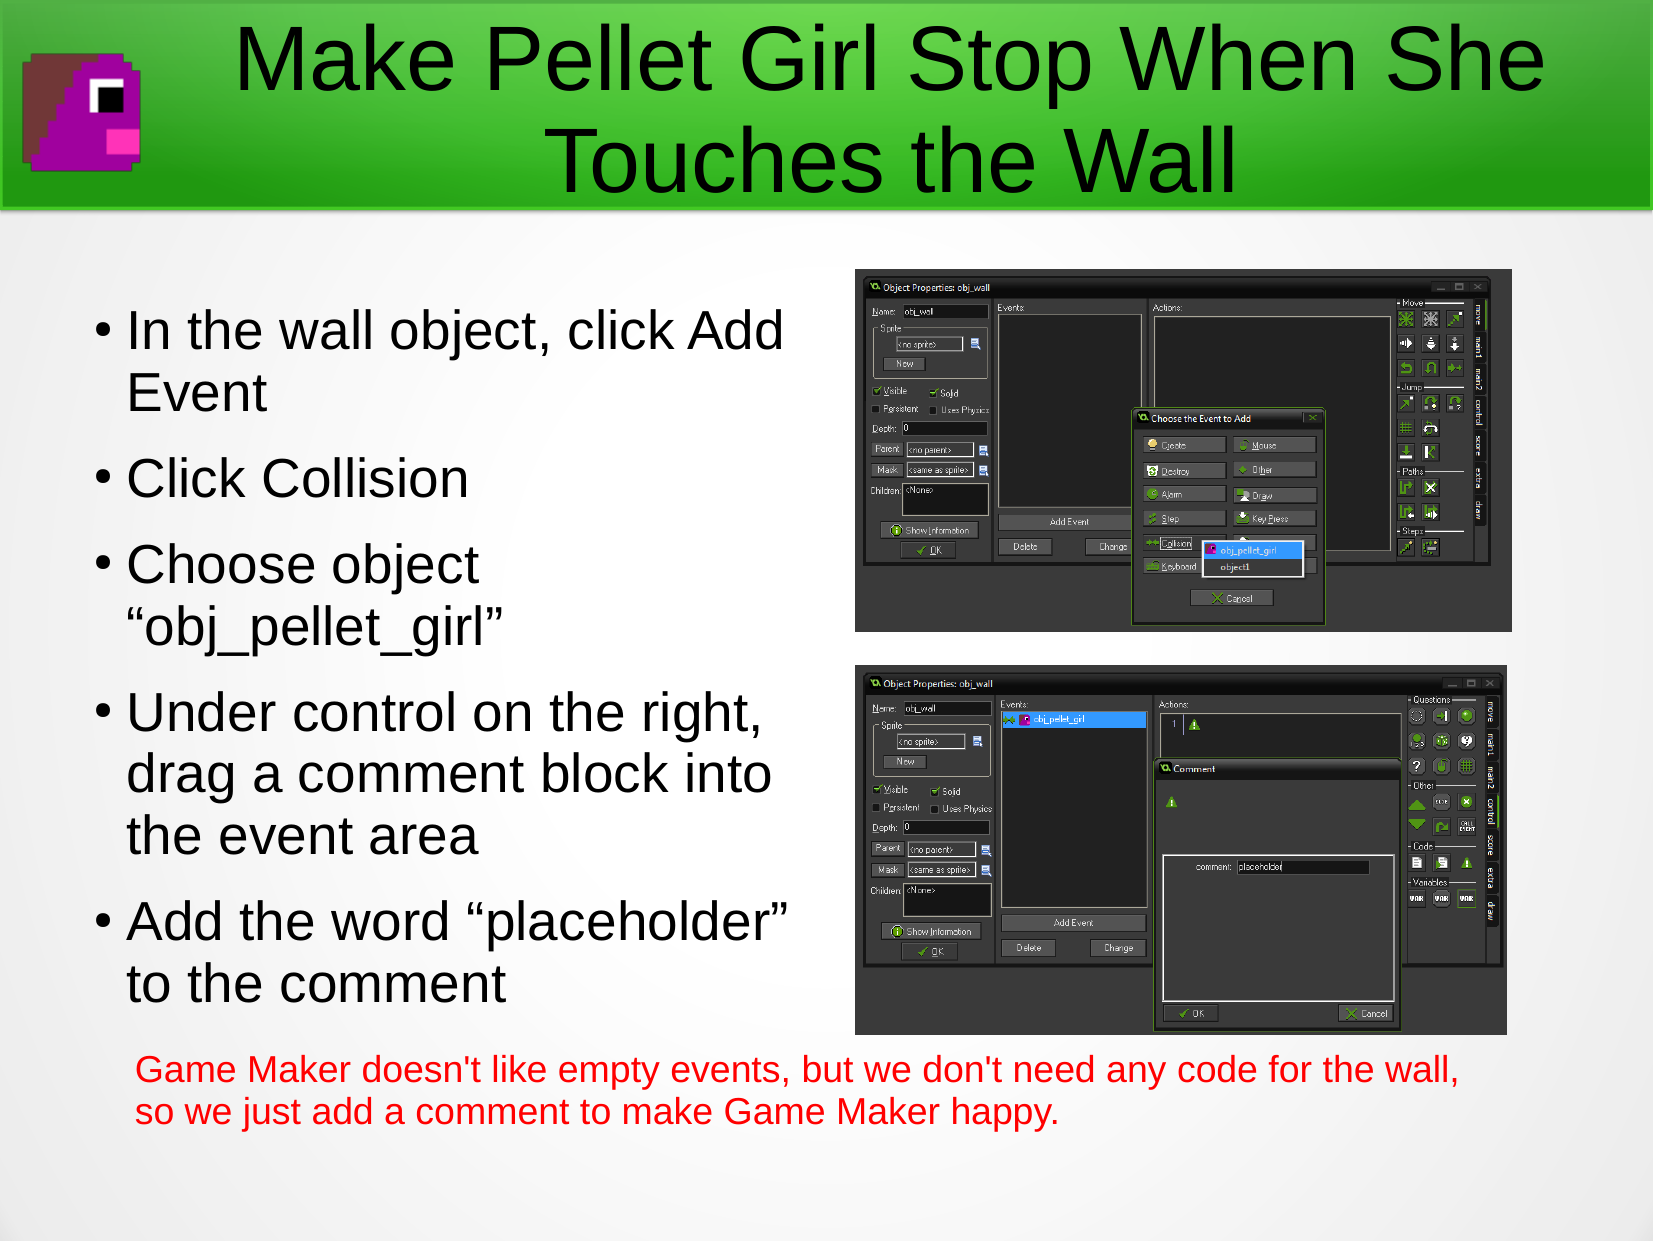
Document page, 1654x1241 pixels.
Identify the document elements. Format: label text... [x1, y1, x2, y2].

text_box Game Maker doesn't like empty events, but we don't need any code for the wall, so we just add a comment to make Game Maker happy. [120, 1041, 1476, 1141]
picture [15, 46, 148, 180]
list In the wall object, click Add Event Click Collision Choose object “obj_pellet_girl” Under control on the right, drag a comment block into the event area Add the word “placeholder” to the comment [82, 299, 809, 1019]
picture [855, 665, 1507, 1036]
title Make Pellet Girl Stop When She Touches the Wall [148, 6, 1636, 213]
picture [855, 269, 1512, 632]
